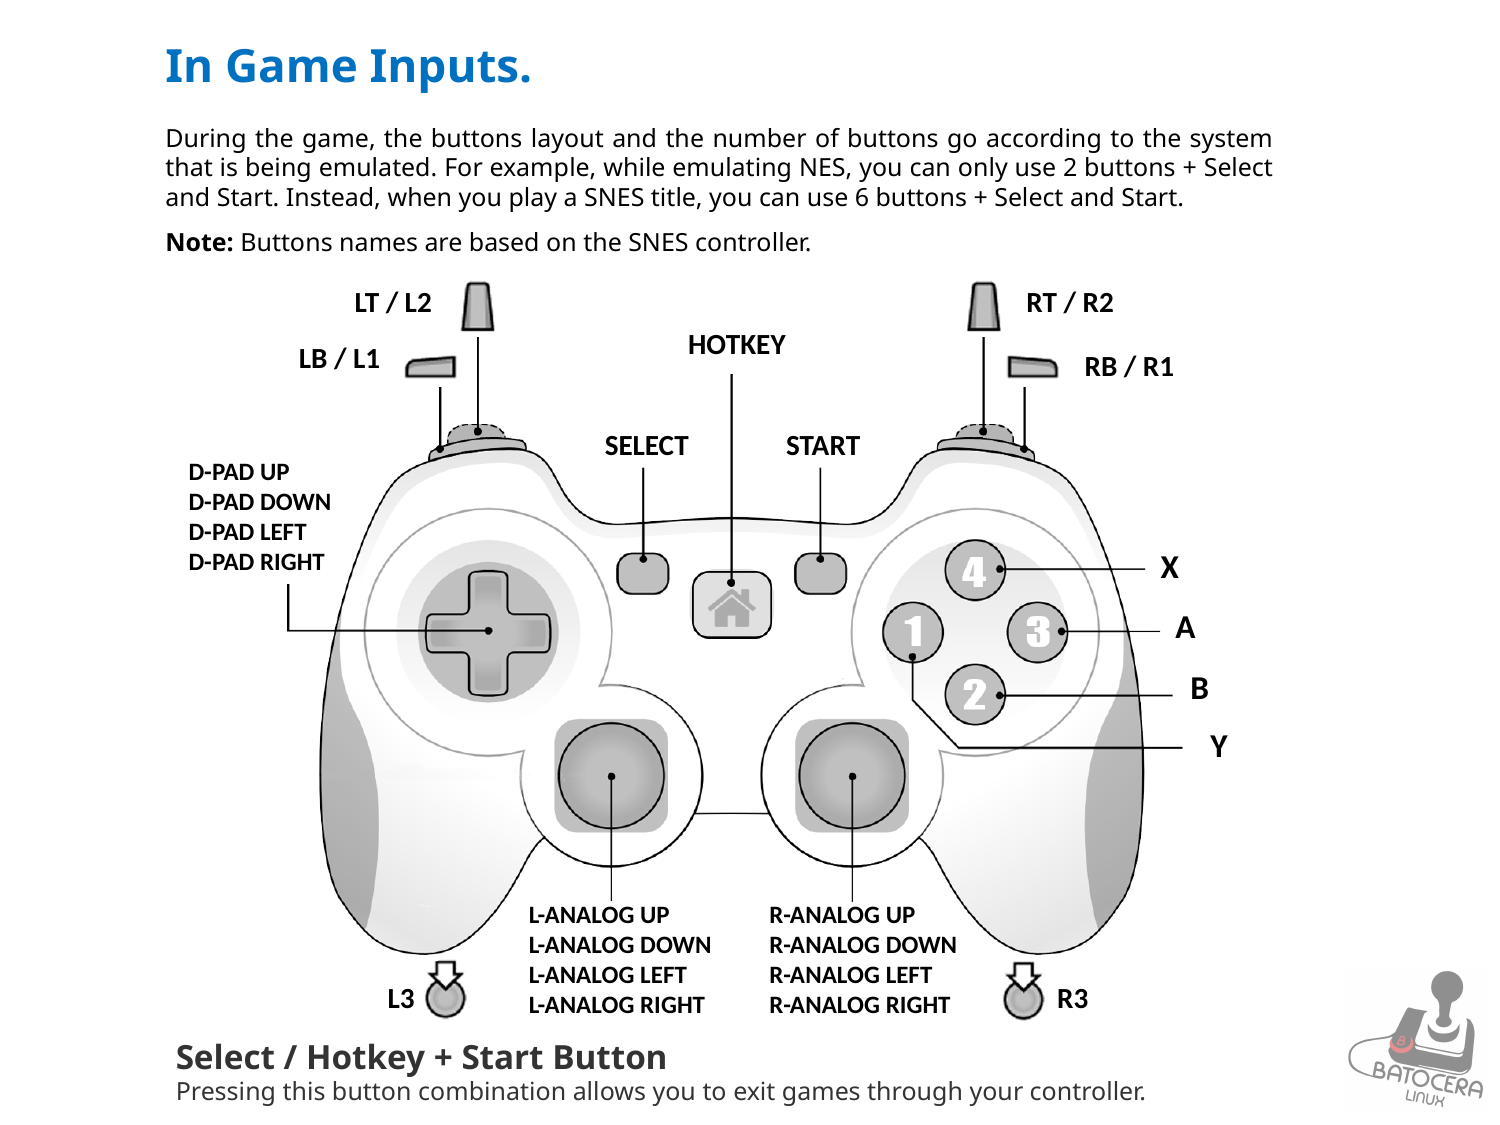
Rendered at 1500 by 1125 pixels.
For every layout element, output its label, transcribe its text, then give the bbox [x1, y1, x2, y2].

text_box LB / L1 [283, 331, 409, 388]
text_box A [1160, 598, 1214, 659]
text_box R-ANALOG UP R-ANALOG DOWN R-ANALOG LEFT R-ANALOG RIGHT [754, 891, 976, 1028]
text_box Y [1195, 716, 1247, 778]
text_box SELECT [589, 418, 717, 475]
text_box Select / Hotkey + Start Button Pressing this button combination allows you to exit games through your controller. [161, 1028, 1163, 1113]
text_box START [771, 418, 887, 475]
text_box LT / L2 [339, 275, 460, 332]
picture [260, 265, 1201, 1039]
text_box RB / R1 [1069, 339, 1204, 396]
text_box R3 [1042, 972, 1109, 1028]
text_box HOTKEY [673, 318, 816, 374]
text_box RT / R2 [1011, 275, 1143, 332]
text_box In Game Inputs. During the game, the buttons layout and the number of buttons go according to the system that is being emulated. For example, while emulating NES, you can only use 2 buttons + Select and Start. Instead, when you play a SNES title, you can use 6 buttons + Select and Start. Note: Buttons names are based on the SNES controller. [150, 30, 1311, 264]
text_box L3 [372, 972, 435, 1028]
text_box L-ANALOG UP L-ANALOG DOWN L-ANALOG LEFT L-ANALOG RIGHT [513, 891, 731, 1028]
text_box B [1175, 658, 1228, 720]
text_box D-PAD UP D-PAD DOWN D-PAD LEFT D-PAD RIGHT [173, 447, 349, 585]
text_box X [1145, 537, 1197, 599]
